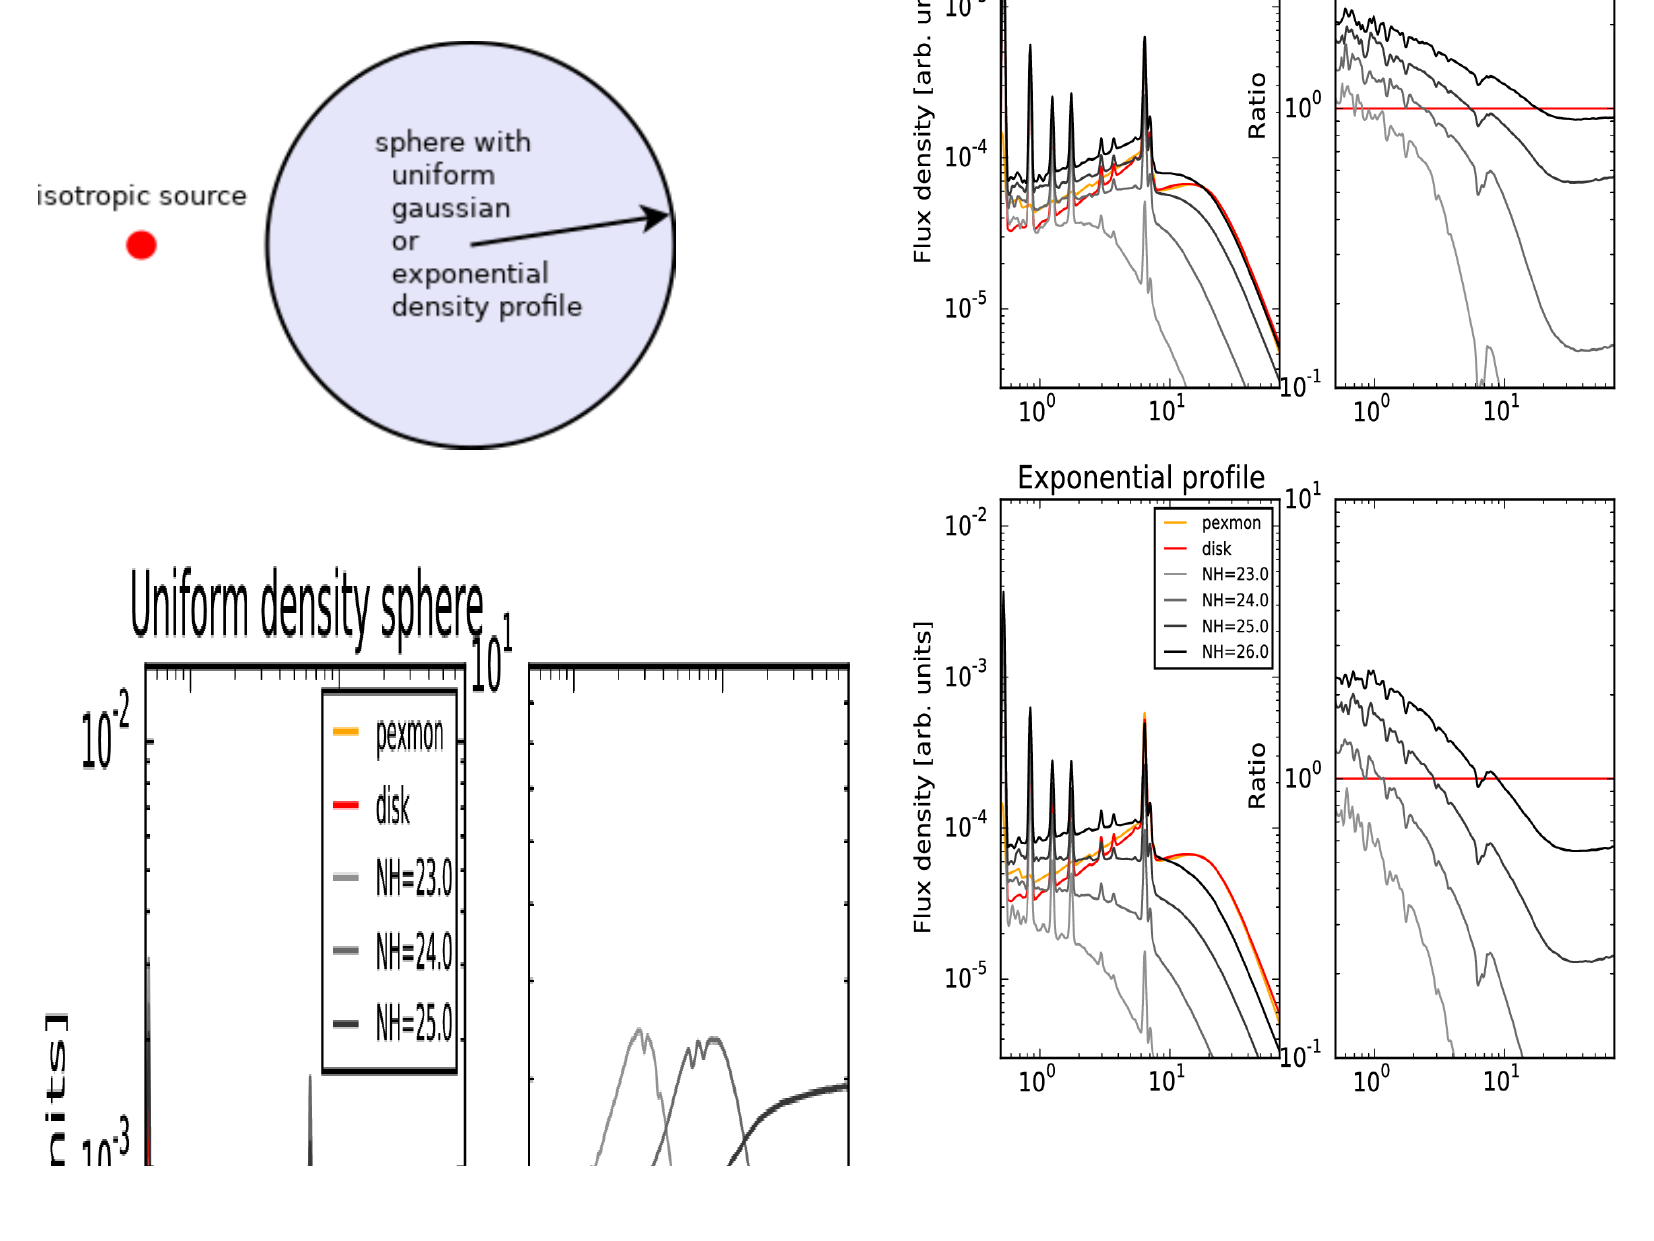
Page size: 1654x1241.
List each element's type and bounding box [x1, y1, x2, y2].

picture [900, 0, 1627, 1113]
picture [38, 41, 676, 451]
picture [30, 525, 863, 1166]
